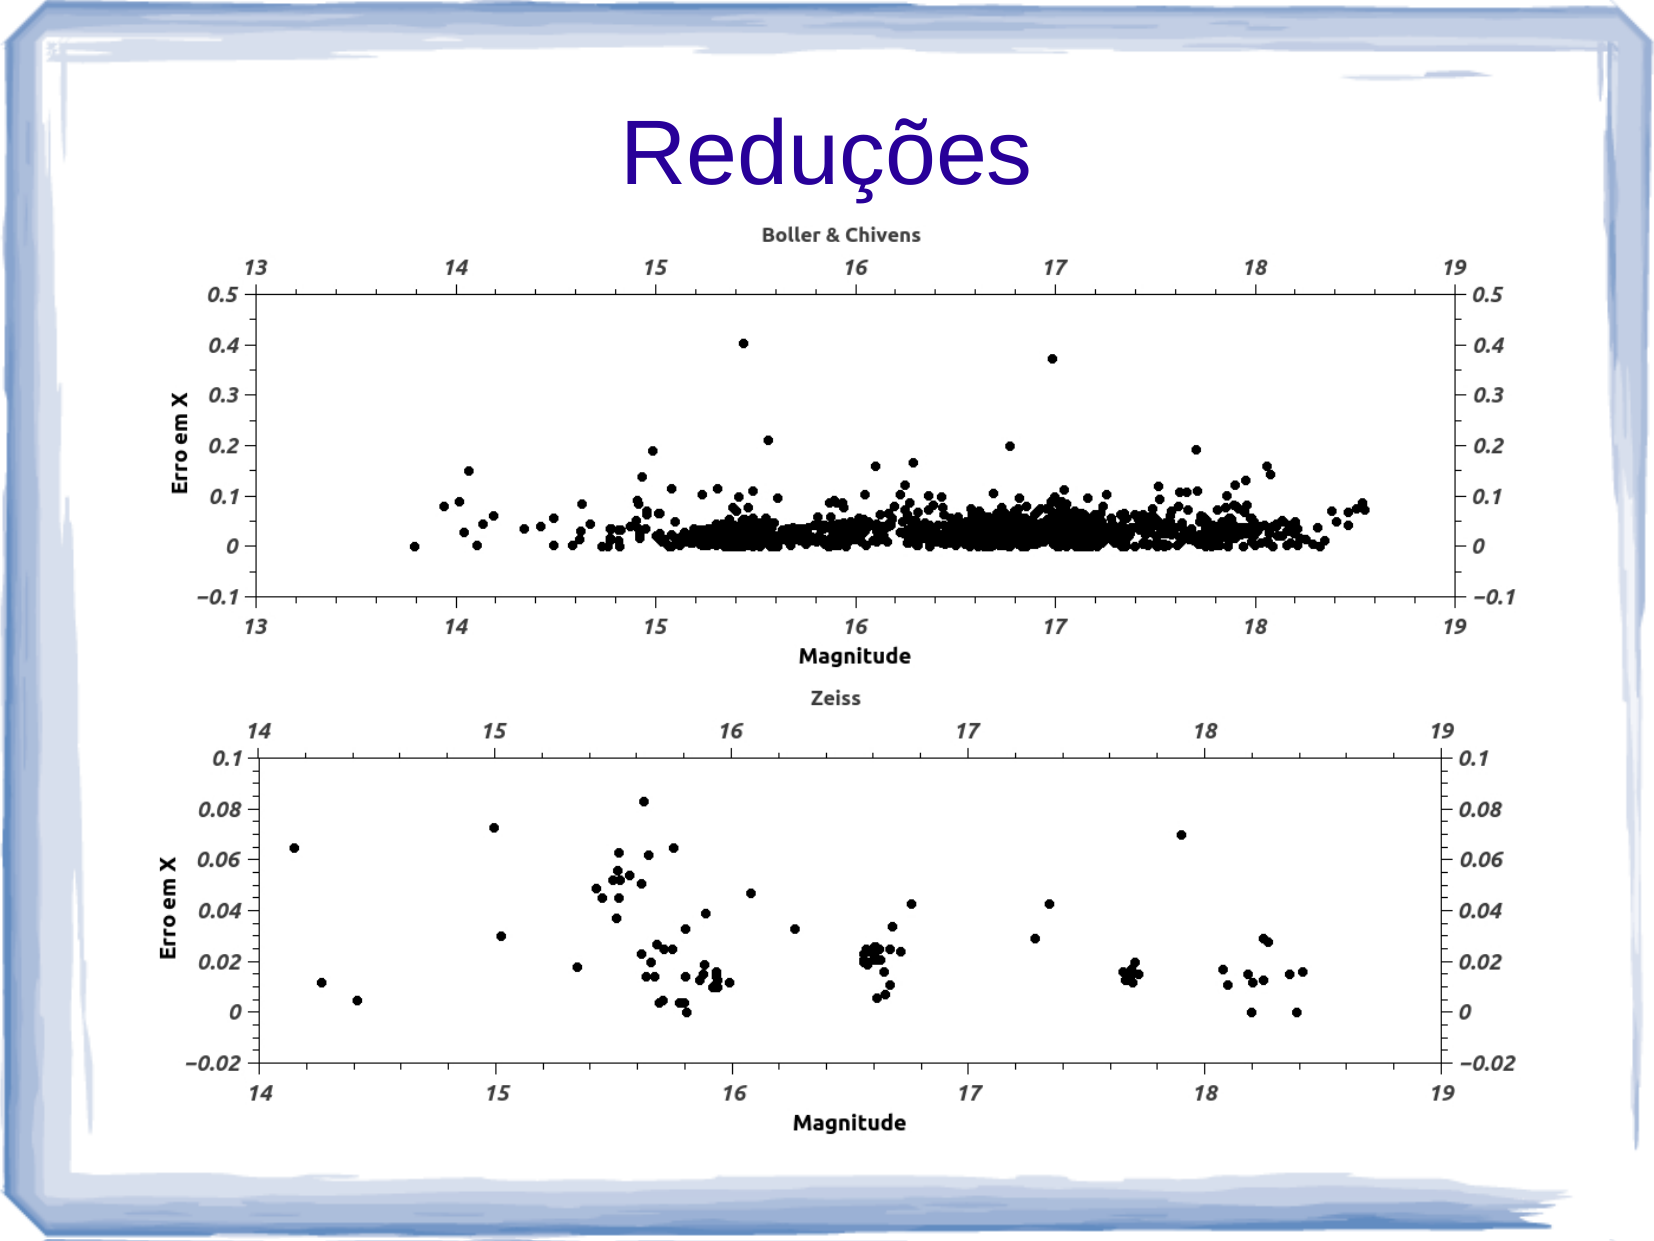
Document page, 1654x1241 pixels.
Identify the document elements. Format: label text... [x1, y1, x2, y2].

picture [0, 0, 1654, 1241]
title Reduções [82, 49, 1571, 257]
